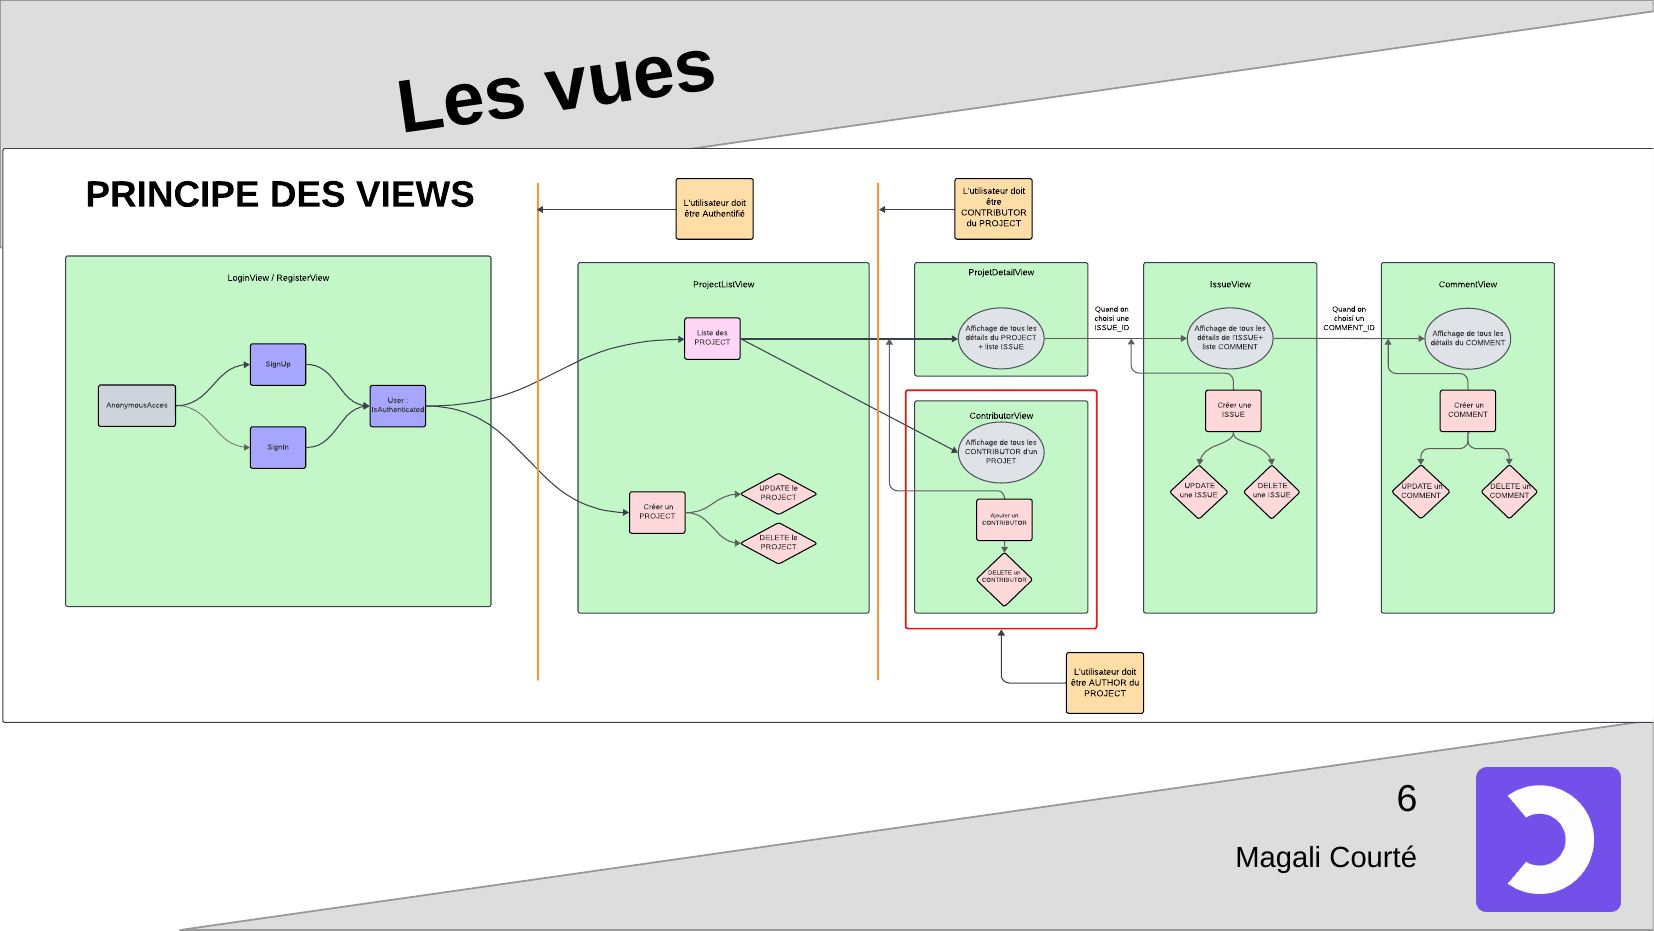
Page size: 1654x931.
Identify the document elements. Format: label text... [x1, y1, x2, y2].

picture [1, 147, 1654, 724]
title Les vues [16, 0, 1501, 147]
picture [1476, 767, 1621, 912]
